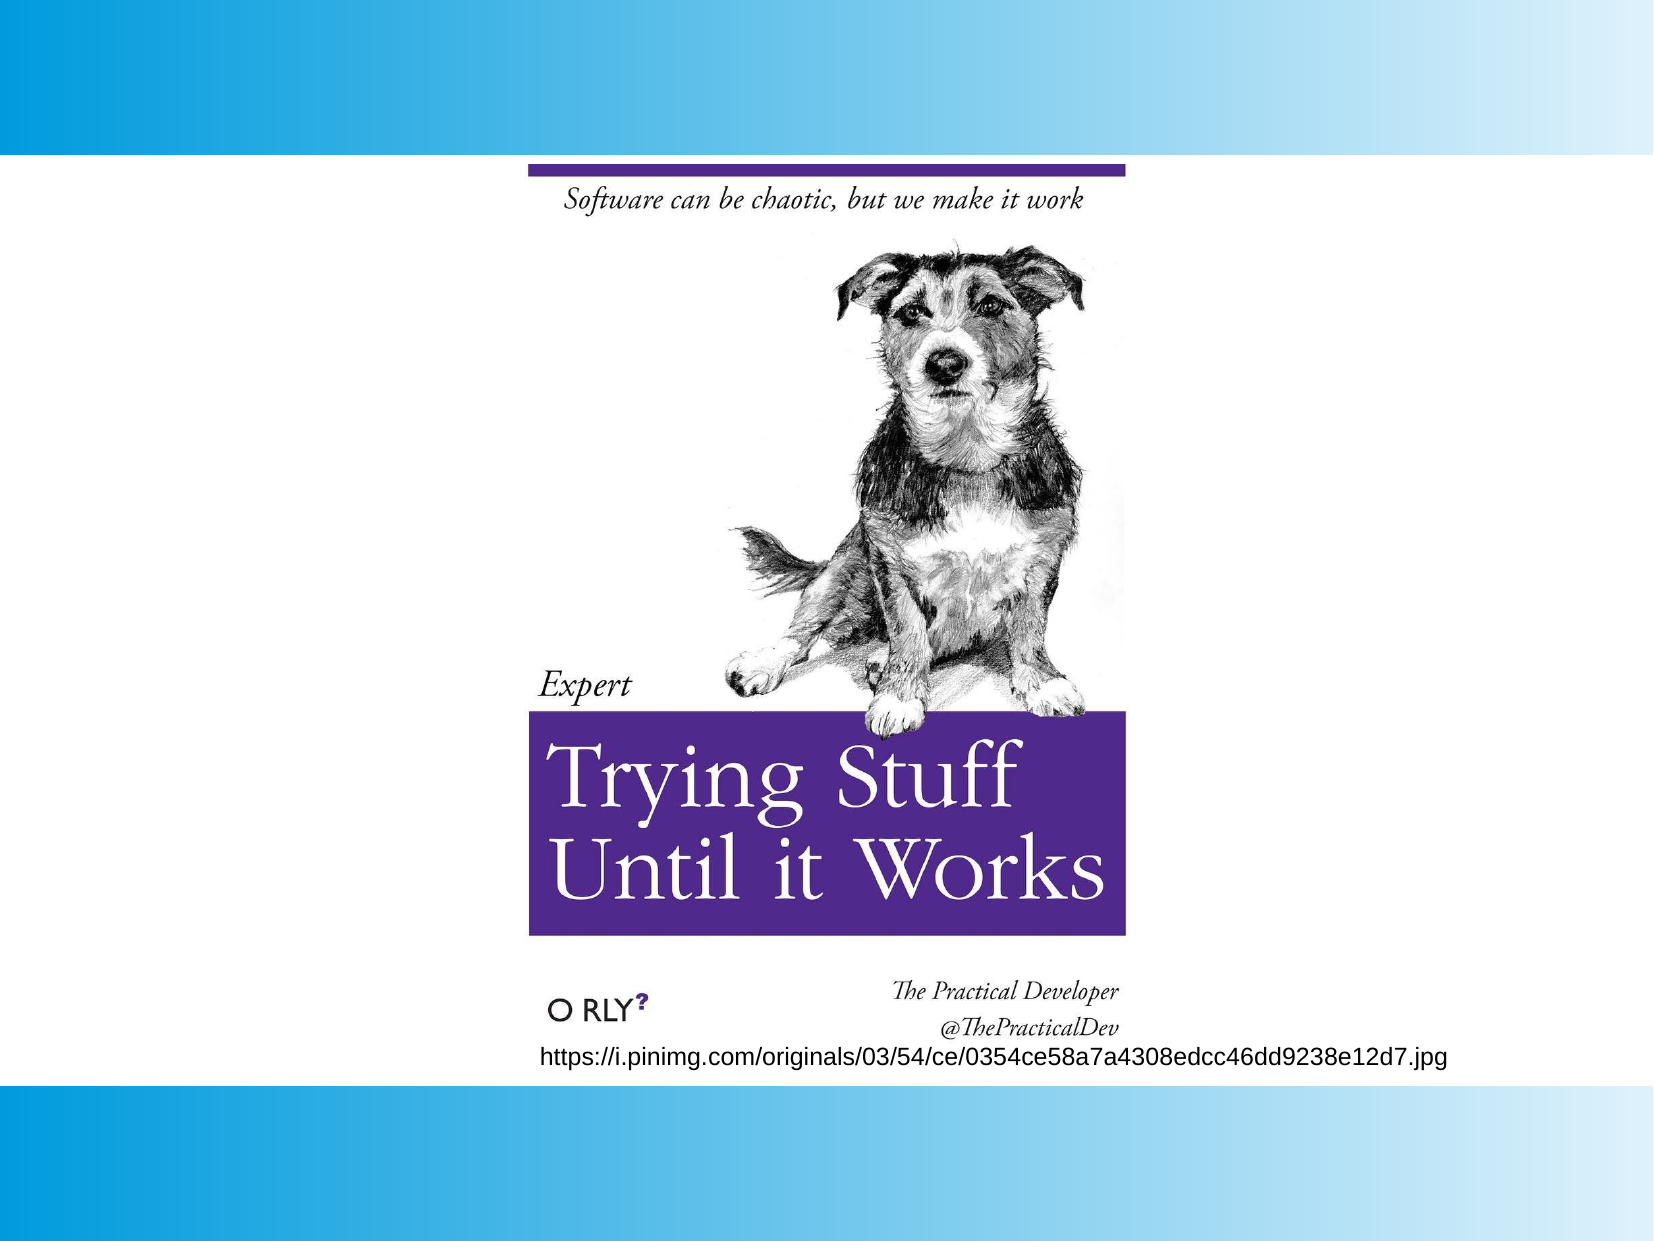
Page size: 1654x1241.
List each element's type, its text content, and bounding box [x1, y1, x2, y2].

picture [481, 164, 1172, 1071]
text_box https://i.pinimg.com/originals/03/54/ce/0354ce58a7a4308edcc46dd9238e12d7.jpg [525, 1035, 1654, 1096]
